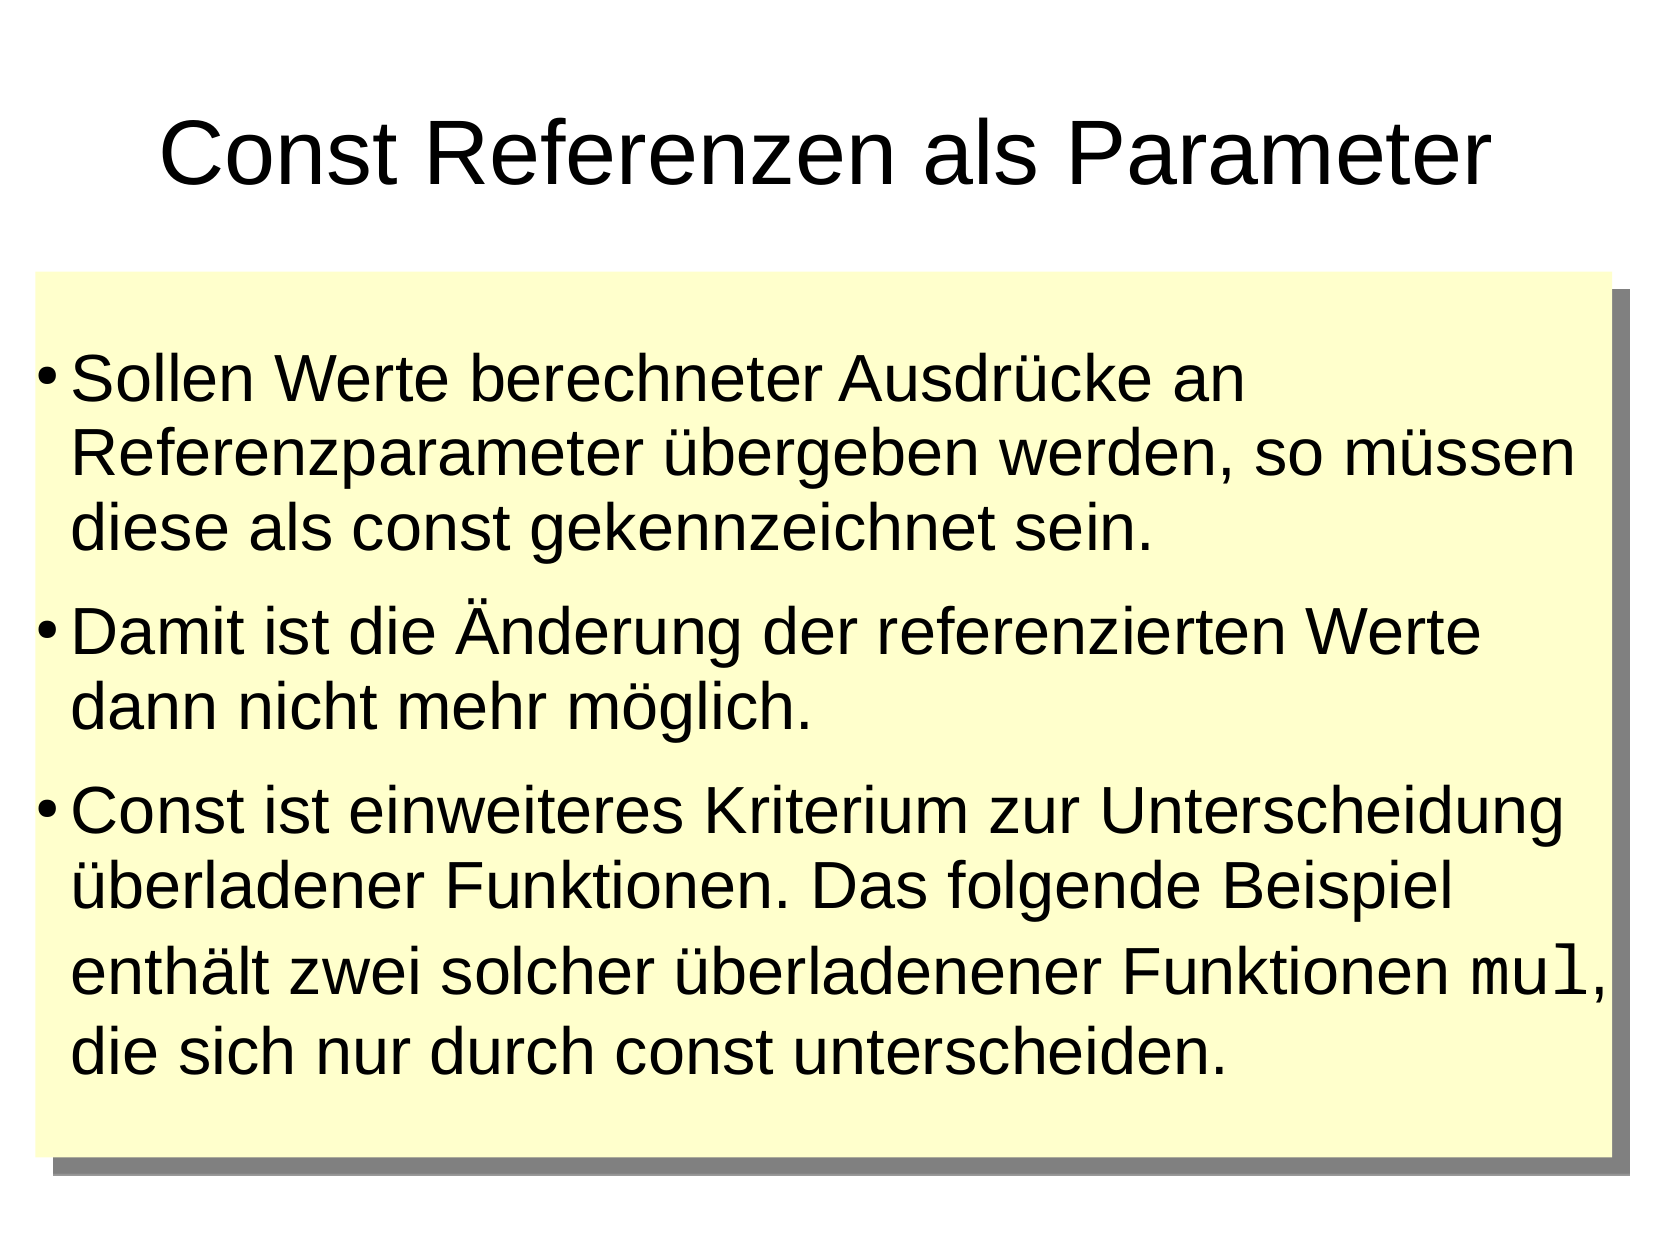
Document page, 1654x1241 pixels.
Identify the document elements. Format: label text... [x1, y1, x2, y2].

title Const Referenzen als Parameter [82, 49, 1571, 257]
subtitle Sollen Werte berechneter Ausdrücke an Referenzparameter übergeben werden, so müssen diese als const gekennzeichnet sein. Damit ist die Änderung der referenzierten Werte dann nicht mehr möglich. Const ist einweiteres Kriterium zur Unterscheidung überladener Funktionen. Das folgende Beispiel enthält zwei solcher überladenener Funktionen mul, die sich nur durch const unterscheiden. [35, 271, 1613, 1158]
